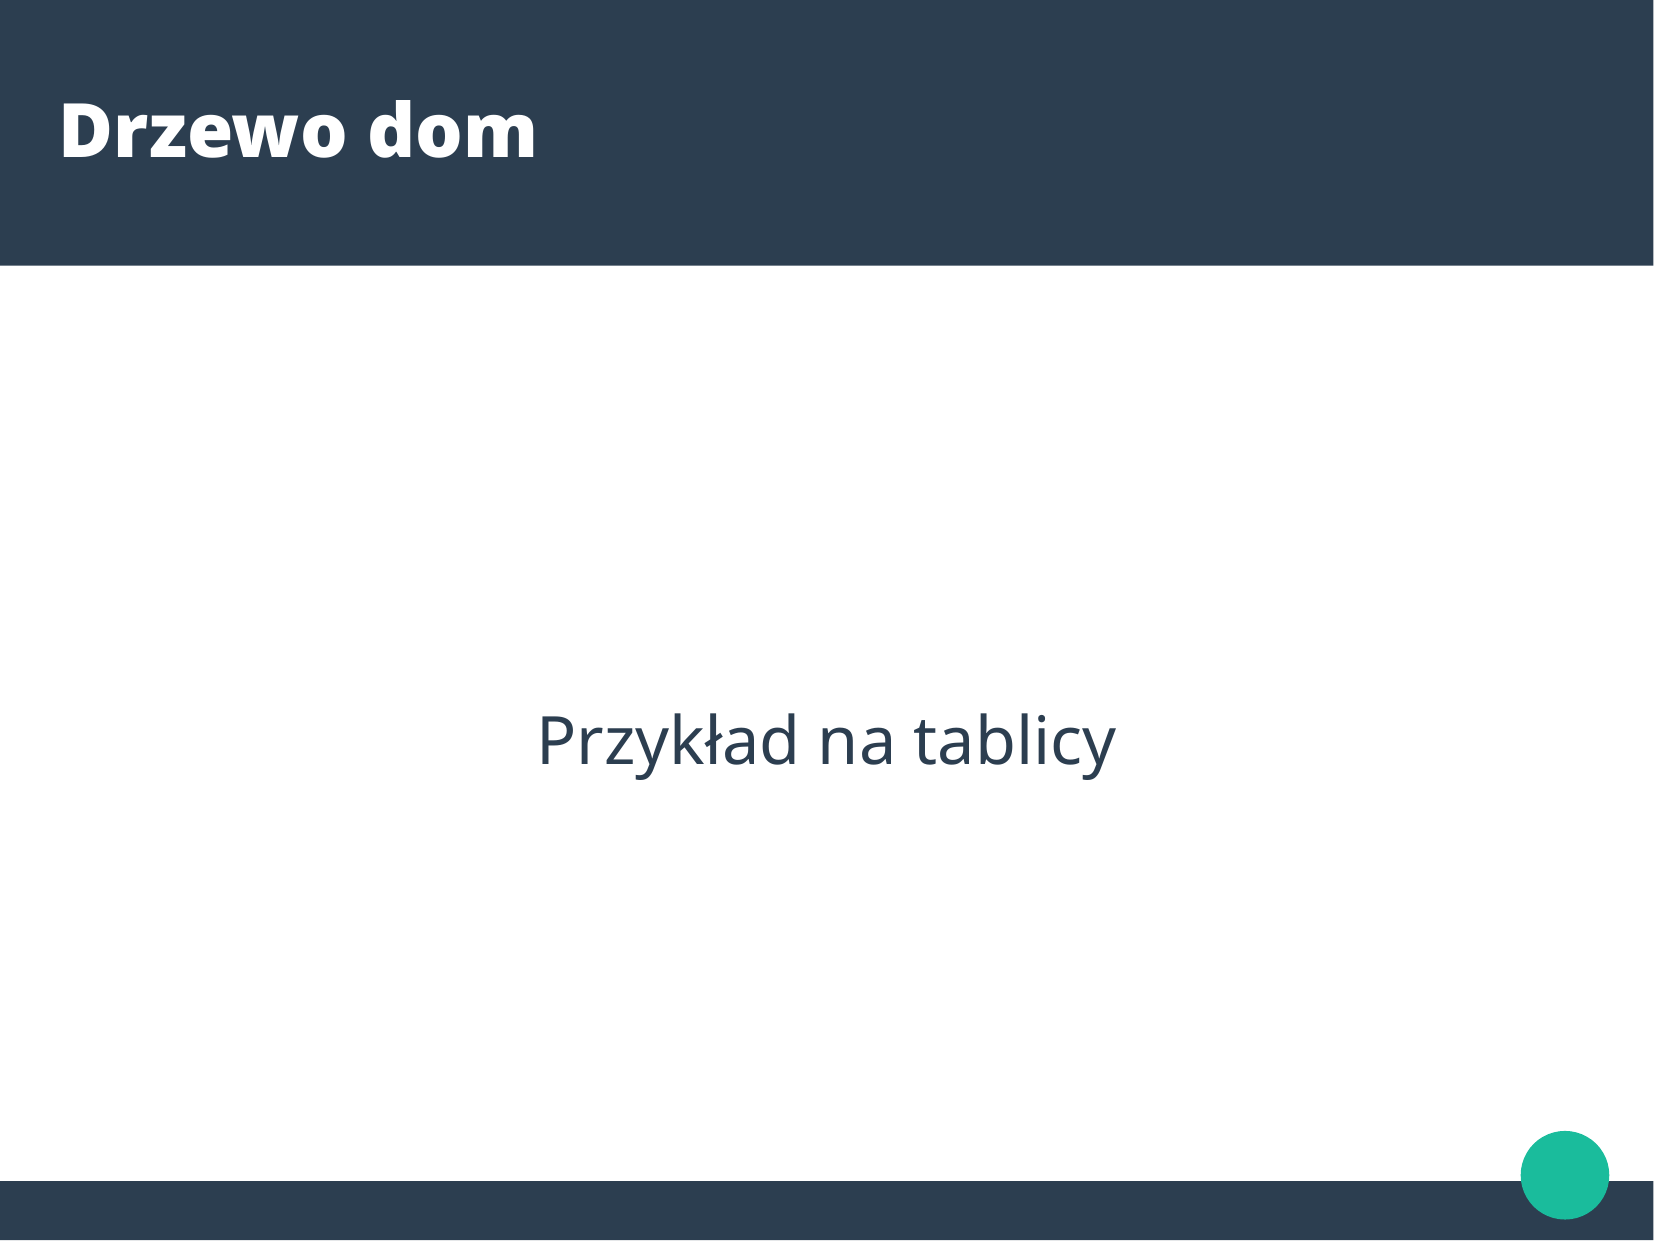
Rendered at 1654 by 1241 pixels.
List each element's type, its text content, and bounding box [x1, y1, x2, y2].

title Drzewo dom [59, 49, 1595, 207]
subtitle Przykład na tablicy [59, 324, 1595, 1152]
